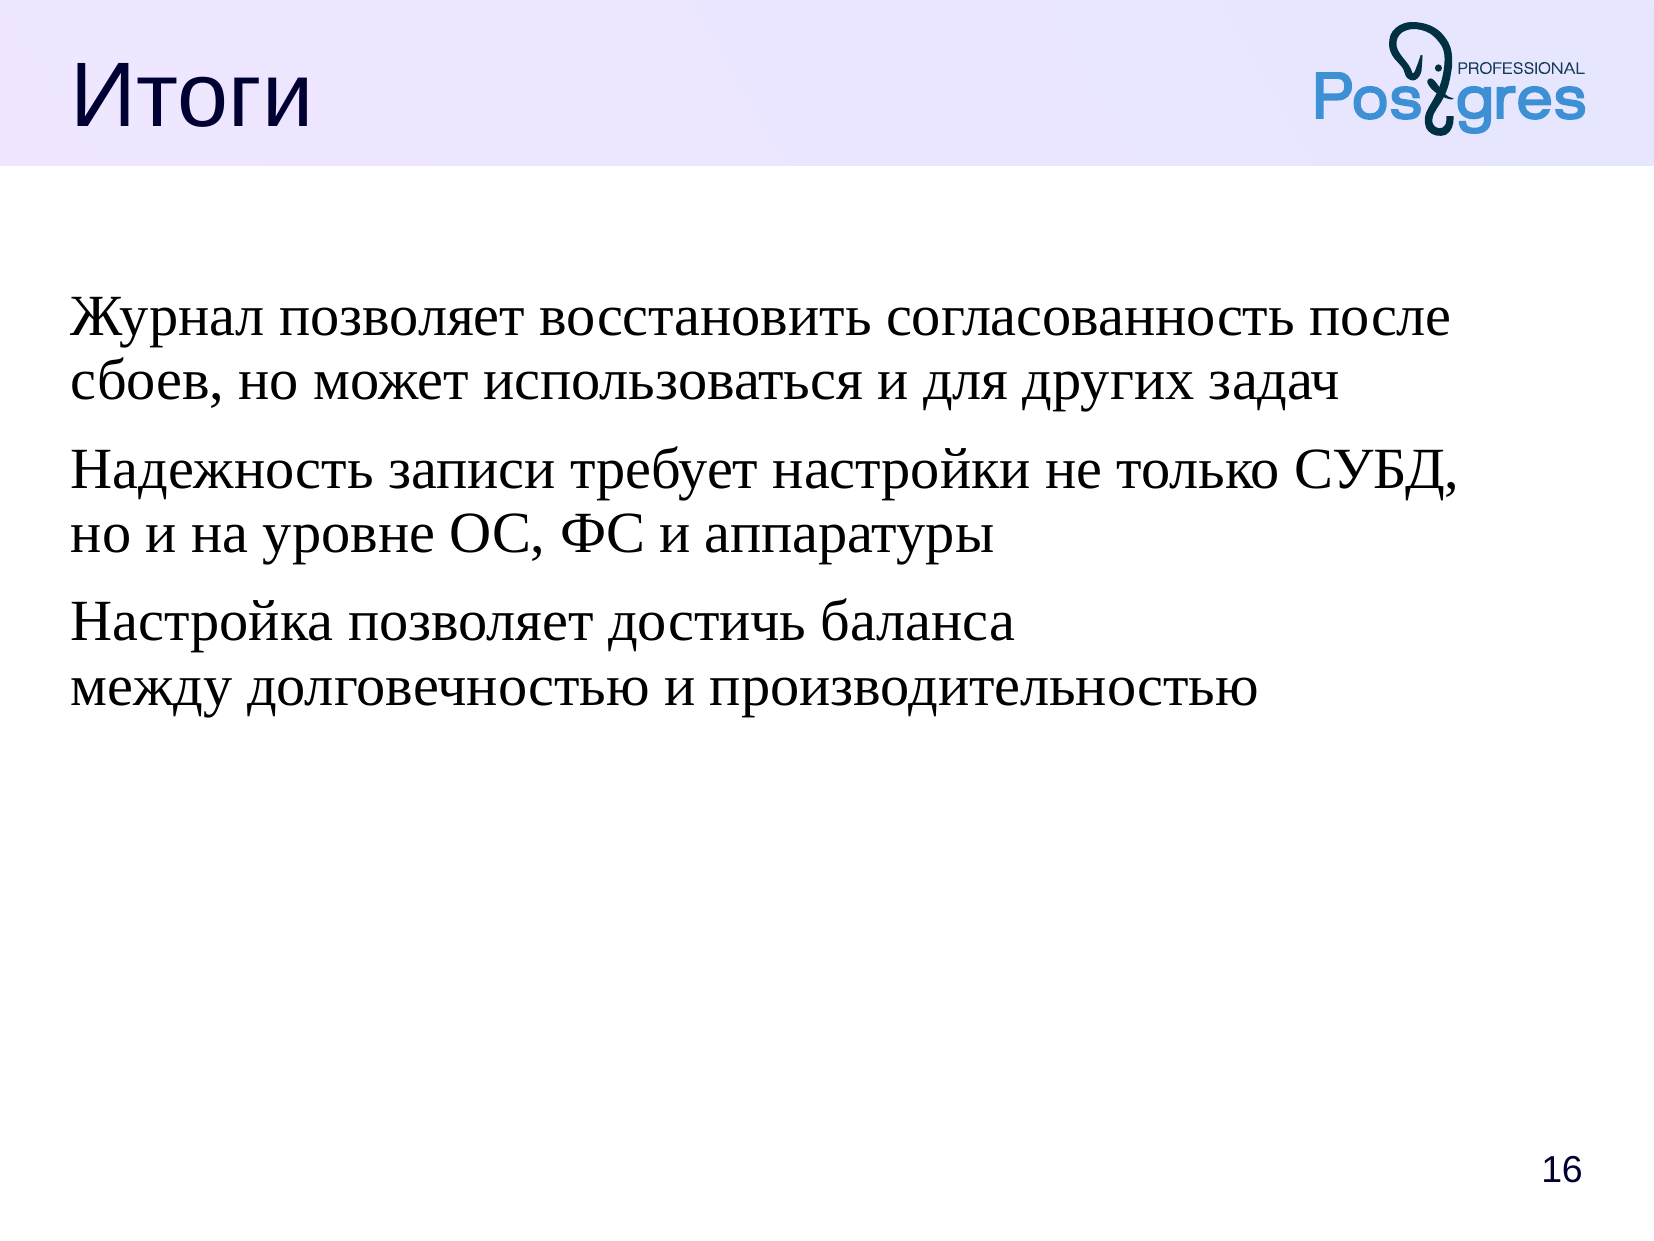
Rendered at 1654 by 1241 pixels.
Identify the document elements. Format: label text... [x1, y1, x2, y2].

list Журнал позволяет восстановить согласованность после сбоев, но может использоваться и для других задач Надежность записи требует настройки не только СУБД, но и на уровне ОС, ФС и аппаратуры Настройка позволяет достичь баланса между долговечностью и производительностью [70, 283, 1583, 1134]
title Итоги [70, 43, 1241, 147]
